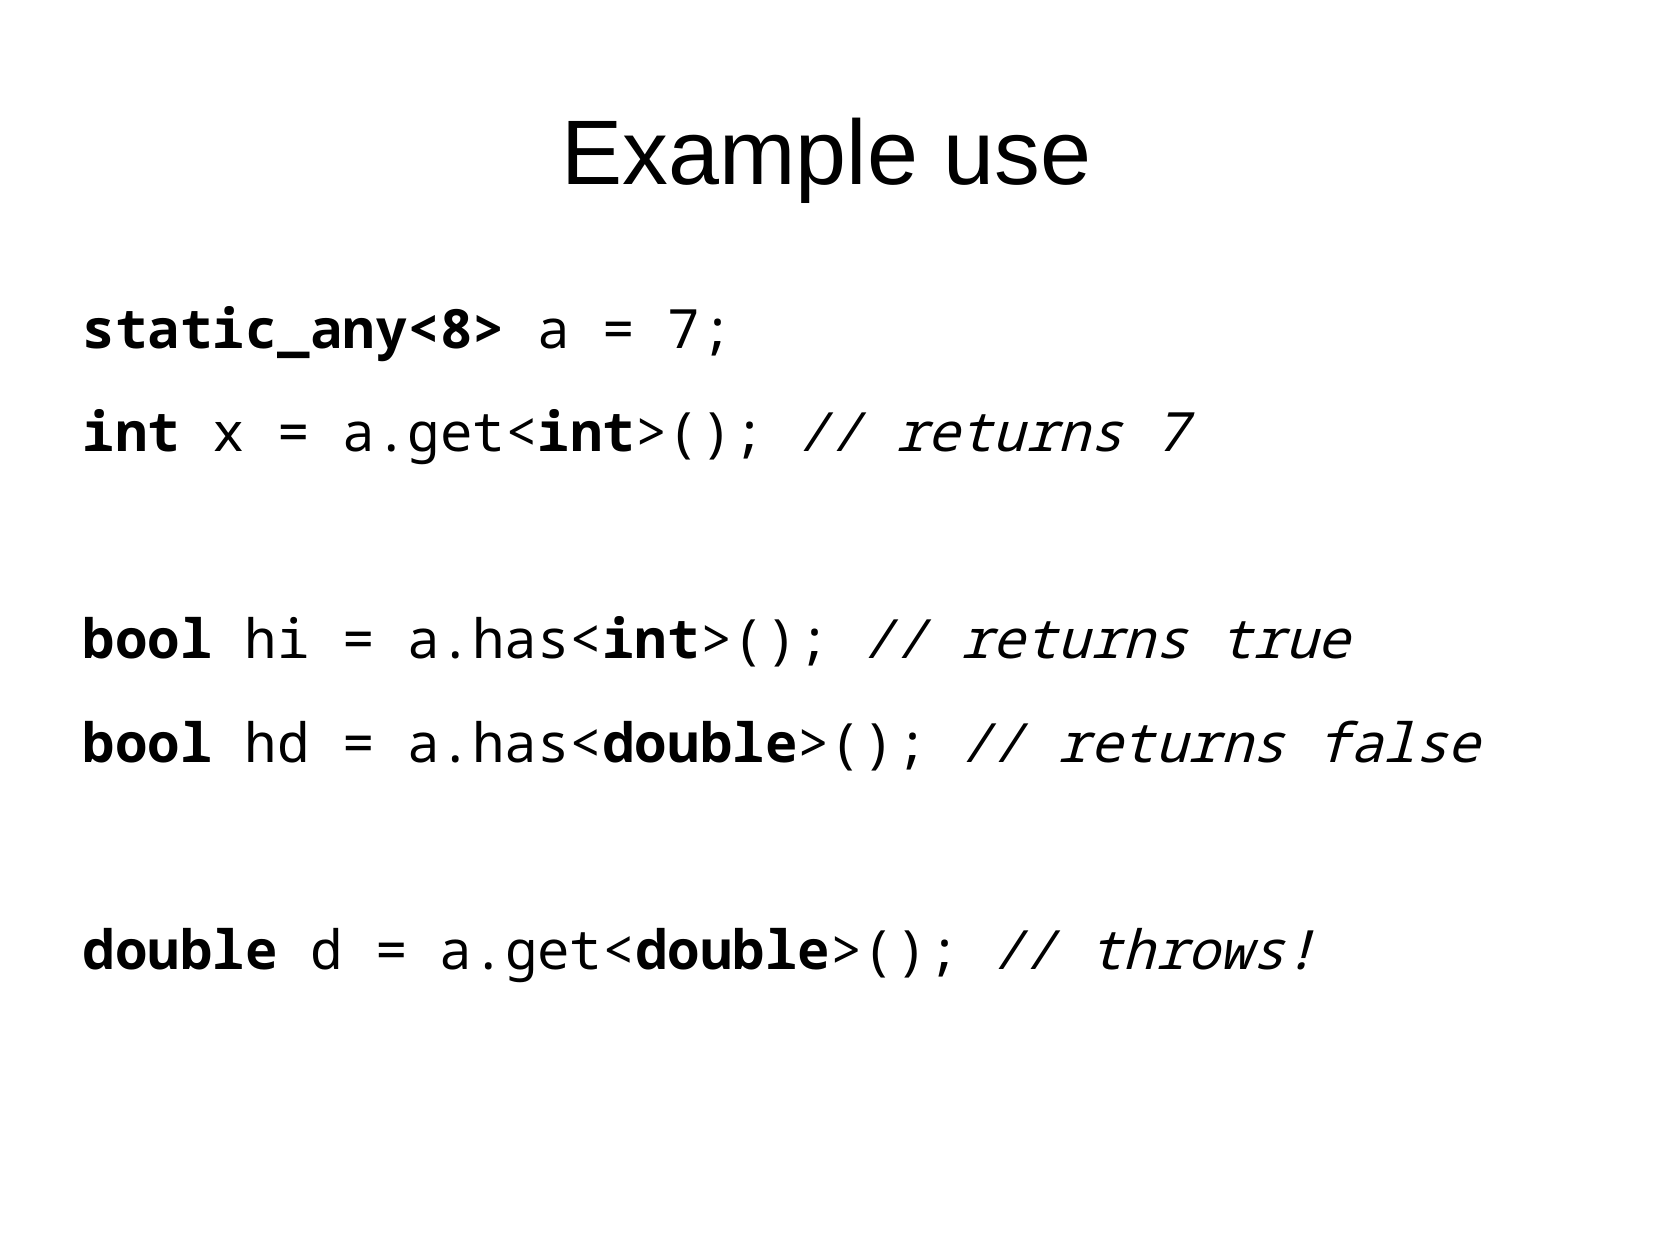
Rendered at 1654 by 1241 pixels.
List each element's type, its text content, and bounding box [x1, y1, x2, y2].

list static_any<8> a = 7; int x = a.get<int>(); // returns 7 bool hi = a.has<int>(); // returns true bool hd = a.has<double>(); // returns false double d = a.get<double>(); // throws! [82, 290, 1571, 1010]
title Example use [82, 49, 1571, 257]
